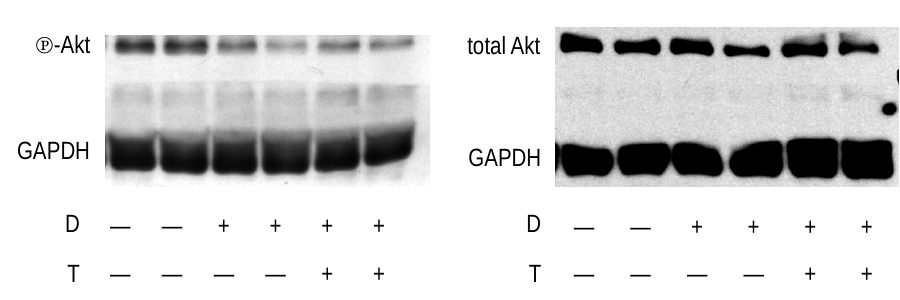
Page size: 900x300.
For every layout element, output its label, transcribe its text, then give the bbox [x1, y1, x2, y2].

table_header + [302, 202, 353, 251]
table_cell — [251, 252, 301, 297]
picture [105, 35, 431, 187]
table_header D [46, 202, 94, 251]
table_cell T [46, 252, 94, 297]
table_header + [251, 202, 301, 251]
table_header D [491, 202, 556, 251]
text_box GAPDH [0, 135, 91, 166]
table_cell — [557, 252, 612, 297]
table_cell + [302, 252, 353, 297]
table_cell — [726, 252, 782, 297]
table_cell T [491, 252, 556, 297]
table_header — [147, 202, 198, 251]
table_cell — [147, 252, 198, 297]
table_header + [839, 202, 895, 251]
text_box total Akt [285, 30, 541, 60]
table_cell — [95, 252, 146, 297]
table_header + [726, 202, 782, 251]
table_header + [199, 202, 250, 251]
table_header — [95, 202, 146, 251]
table_header + [354, 202, 405, 251]
picture [555, 27, 899, 187]
table_header — [557, 202, 612, 251]
table_header — [613, 202, 669, 251]
text_box GAPDH [431, 143, 542, 173]
table_cell — [613, 252, 669, 297]
table_cell — [199, 252, 250, 297]
table_header + [670, 202, 725, 251]
table_cell + [839, 252, 895, 297]
table_cell + [783, 252, 838, 297]
table_header + [783, 202, 838, 251]
text_box Ⓟ-Akt [0, 30, 91, 60]
table_cell + [354, 252, 405, 297]
table_cell — [670, 252, 725, 297]
